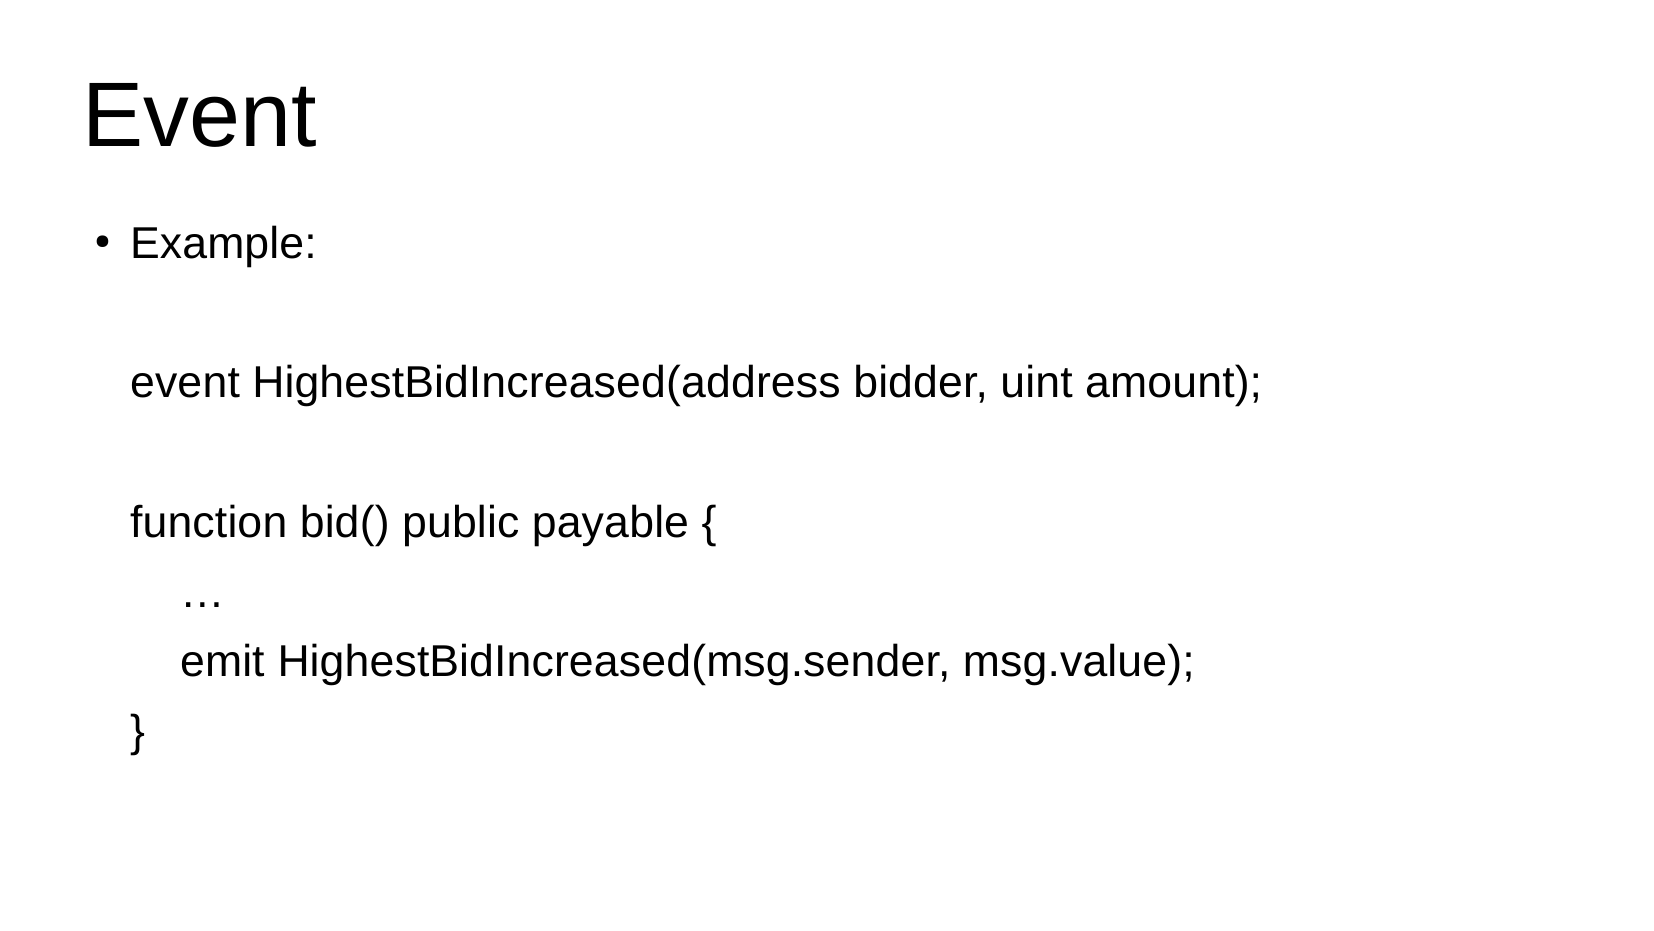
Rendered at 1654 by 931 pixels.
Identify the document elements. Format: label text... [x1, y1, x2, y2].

title Event [82, 37, 1571, 193]
list Example: event HighestBidIncreased(address bidder, uint amount); function bid() public payable { … emit HighestBidIncreased(msg.sender, msg.value); } [82, 217, 1571, 758]
